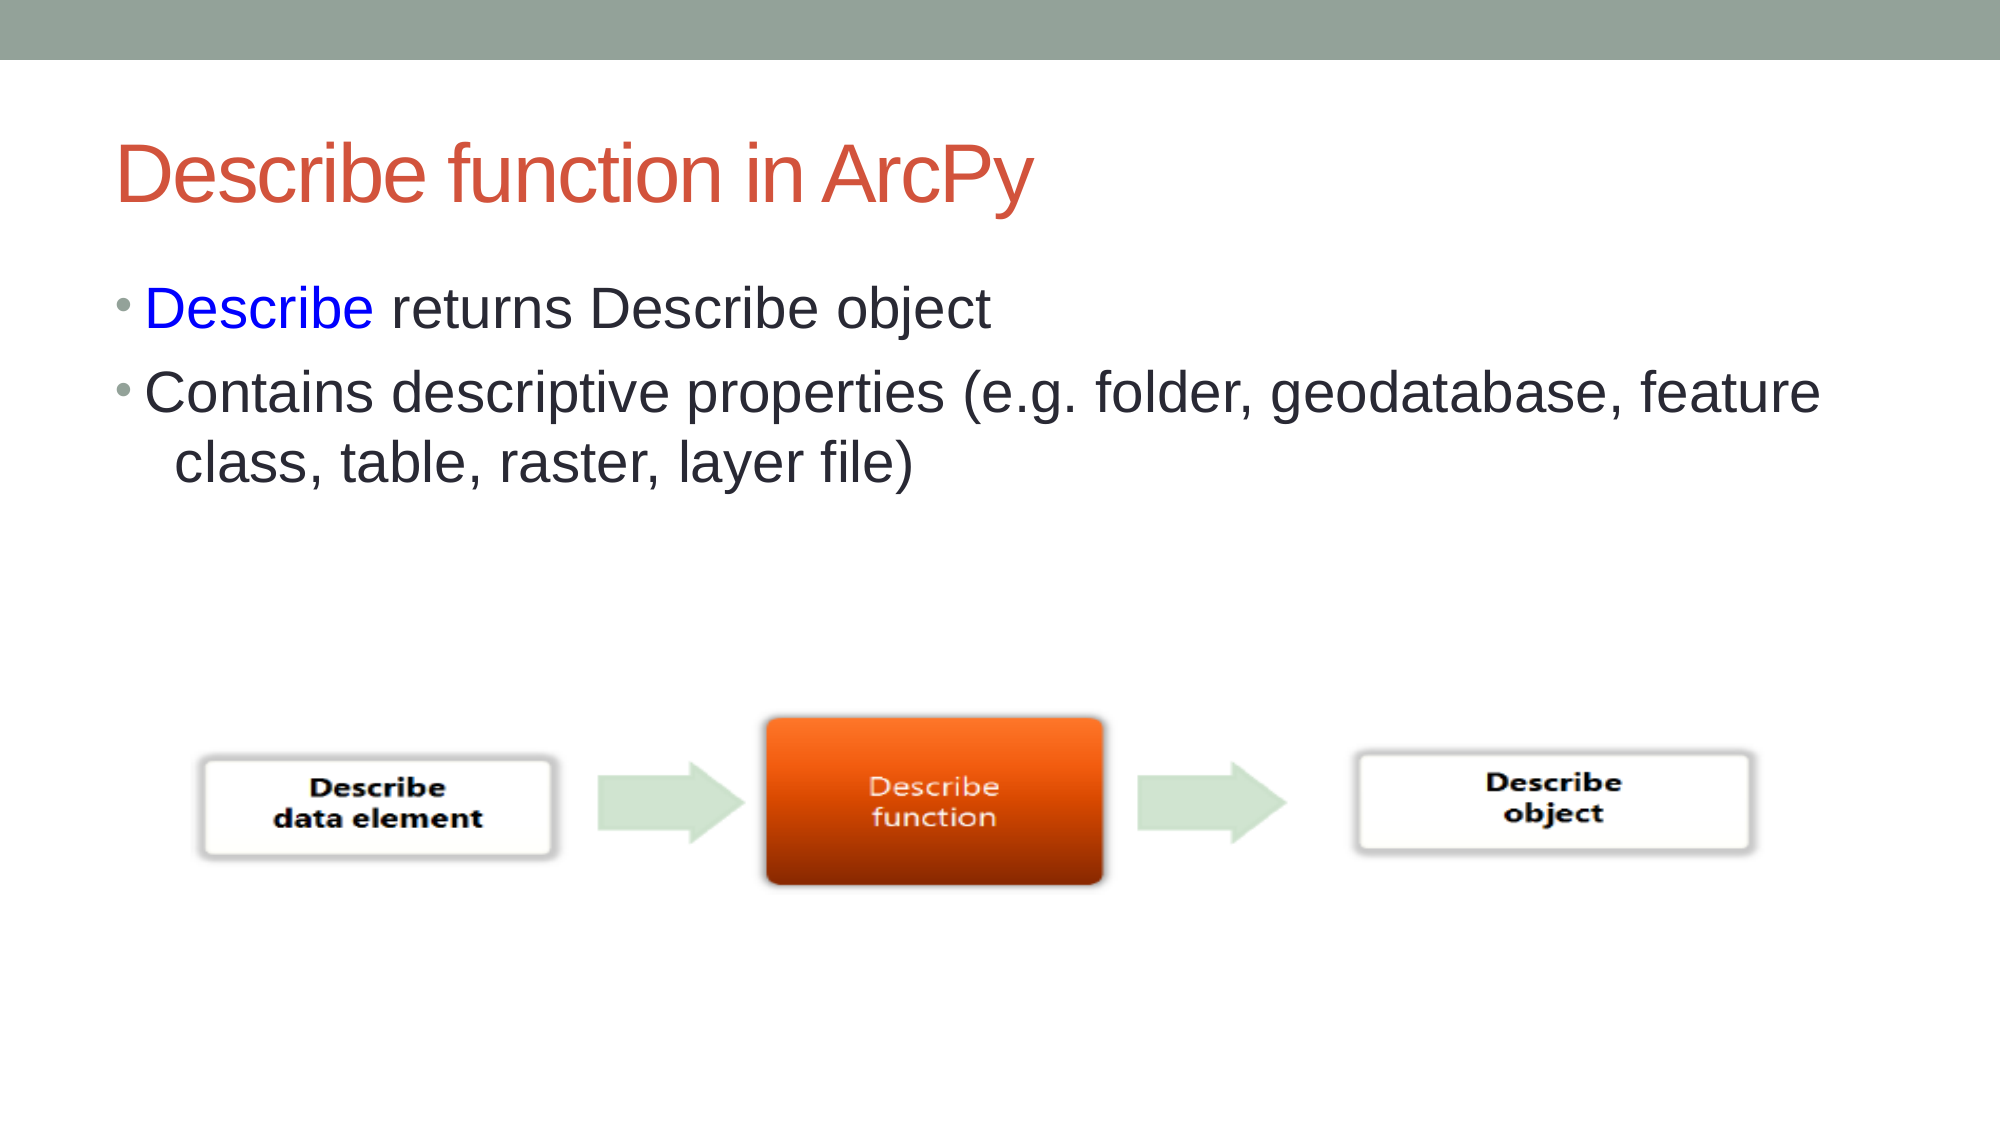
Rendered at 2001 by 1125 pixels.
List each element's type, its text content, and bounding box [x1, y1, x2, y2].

picture [181, 688, 1779, 898]
title Describe function in ArcPy [99, 87, 1900, 251]
list Describe returns Describe object Contains descriptive properties (e.g. folder, geodatabase, feature class, table, raster, layer file) [99, 262, 1900, 1063]
